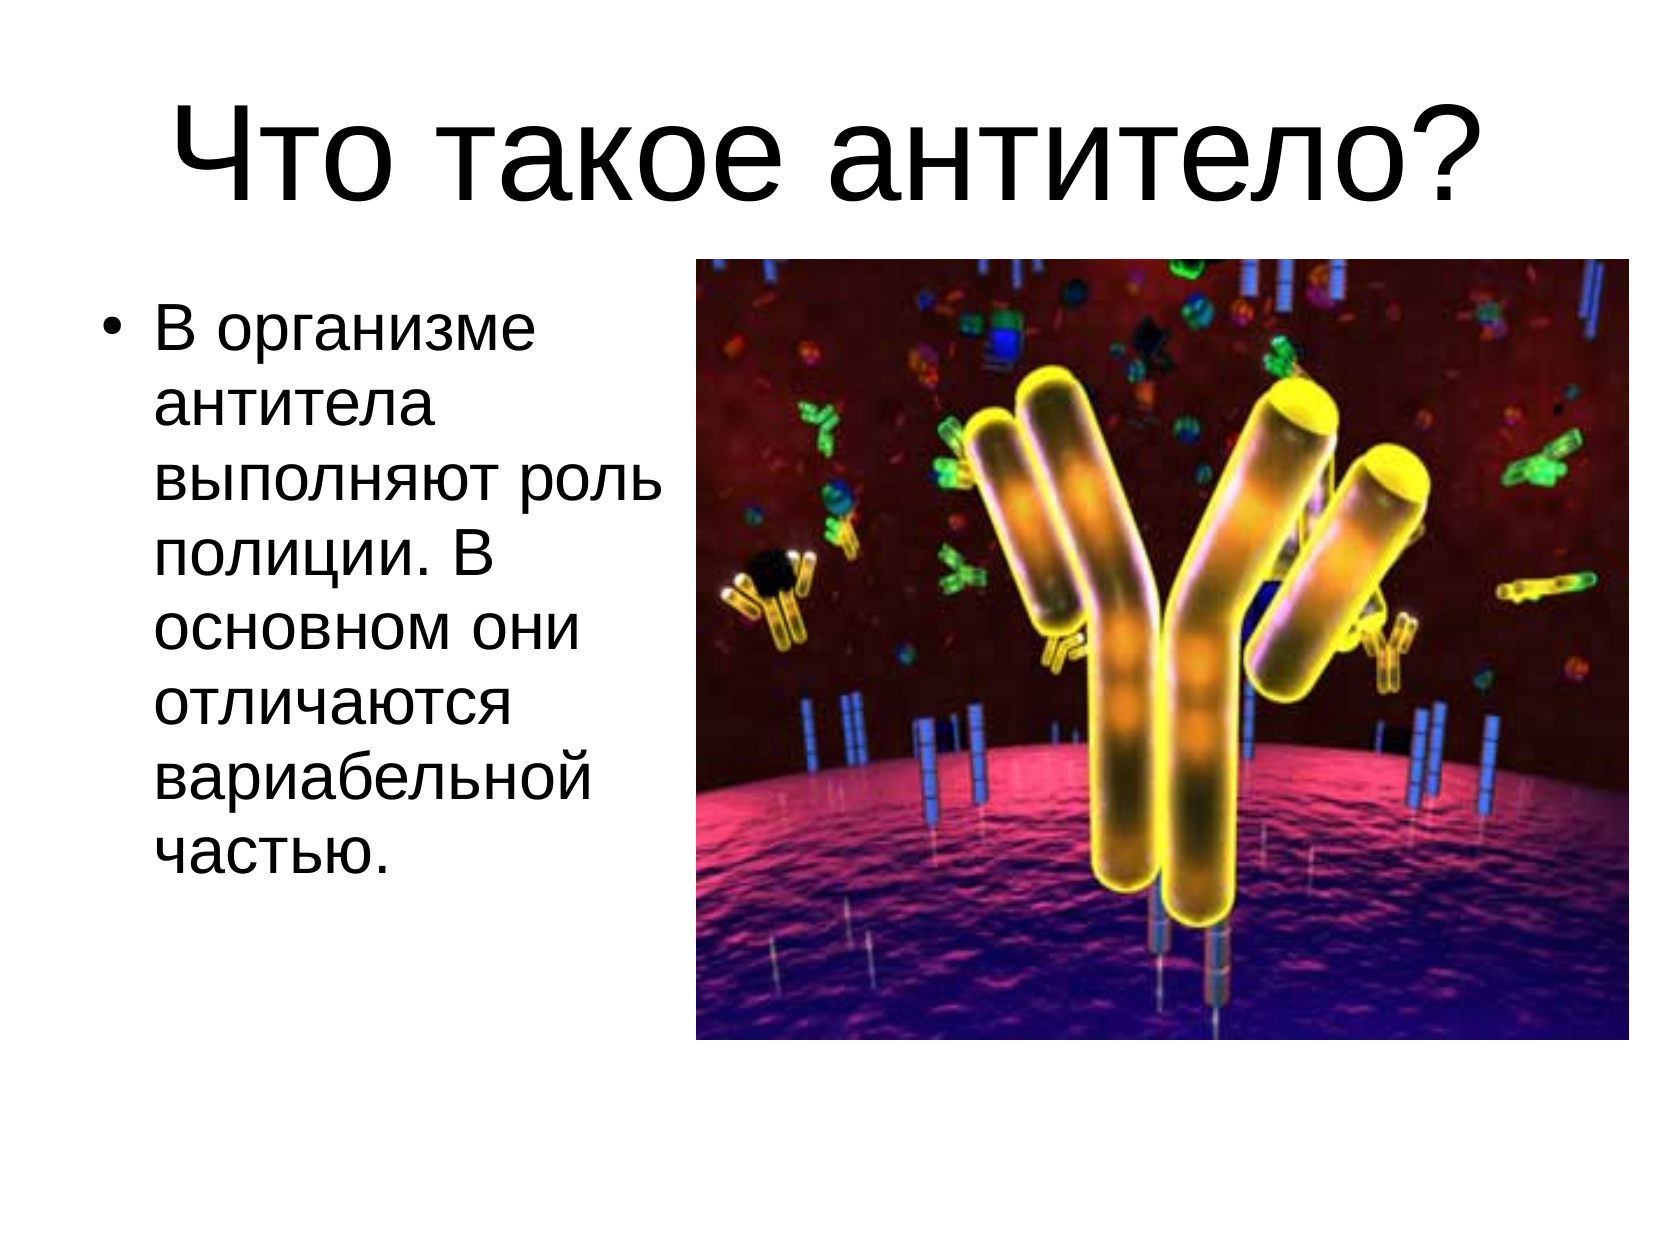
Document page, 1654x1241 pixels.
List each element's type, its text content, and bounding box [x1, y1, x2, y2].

list В организме антитела выполняют роль полиции. В основном они отличаются вариабельной частью. [82, 290, 721, 1109]
picture [696, 259, 1629, 1040]
title Что такое антитело? [82, 49, 1571, 257]
